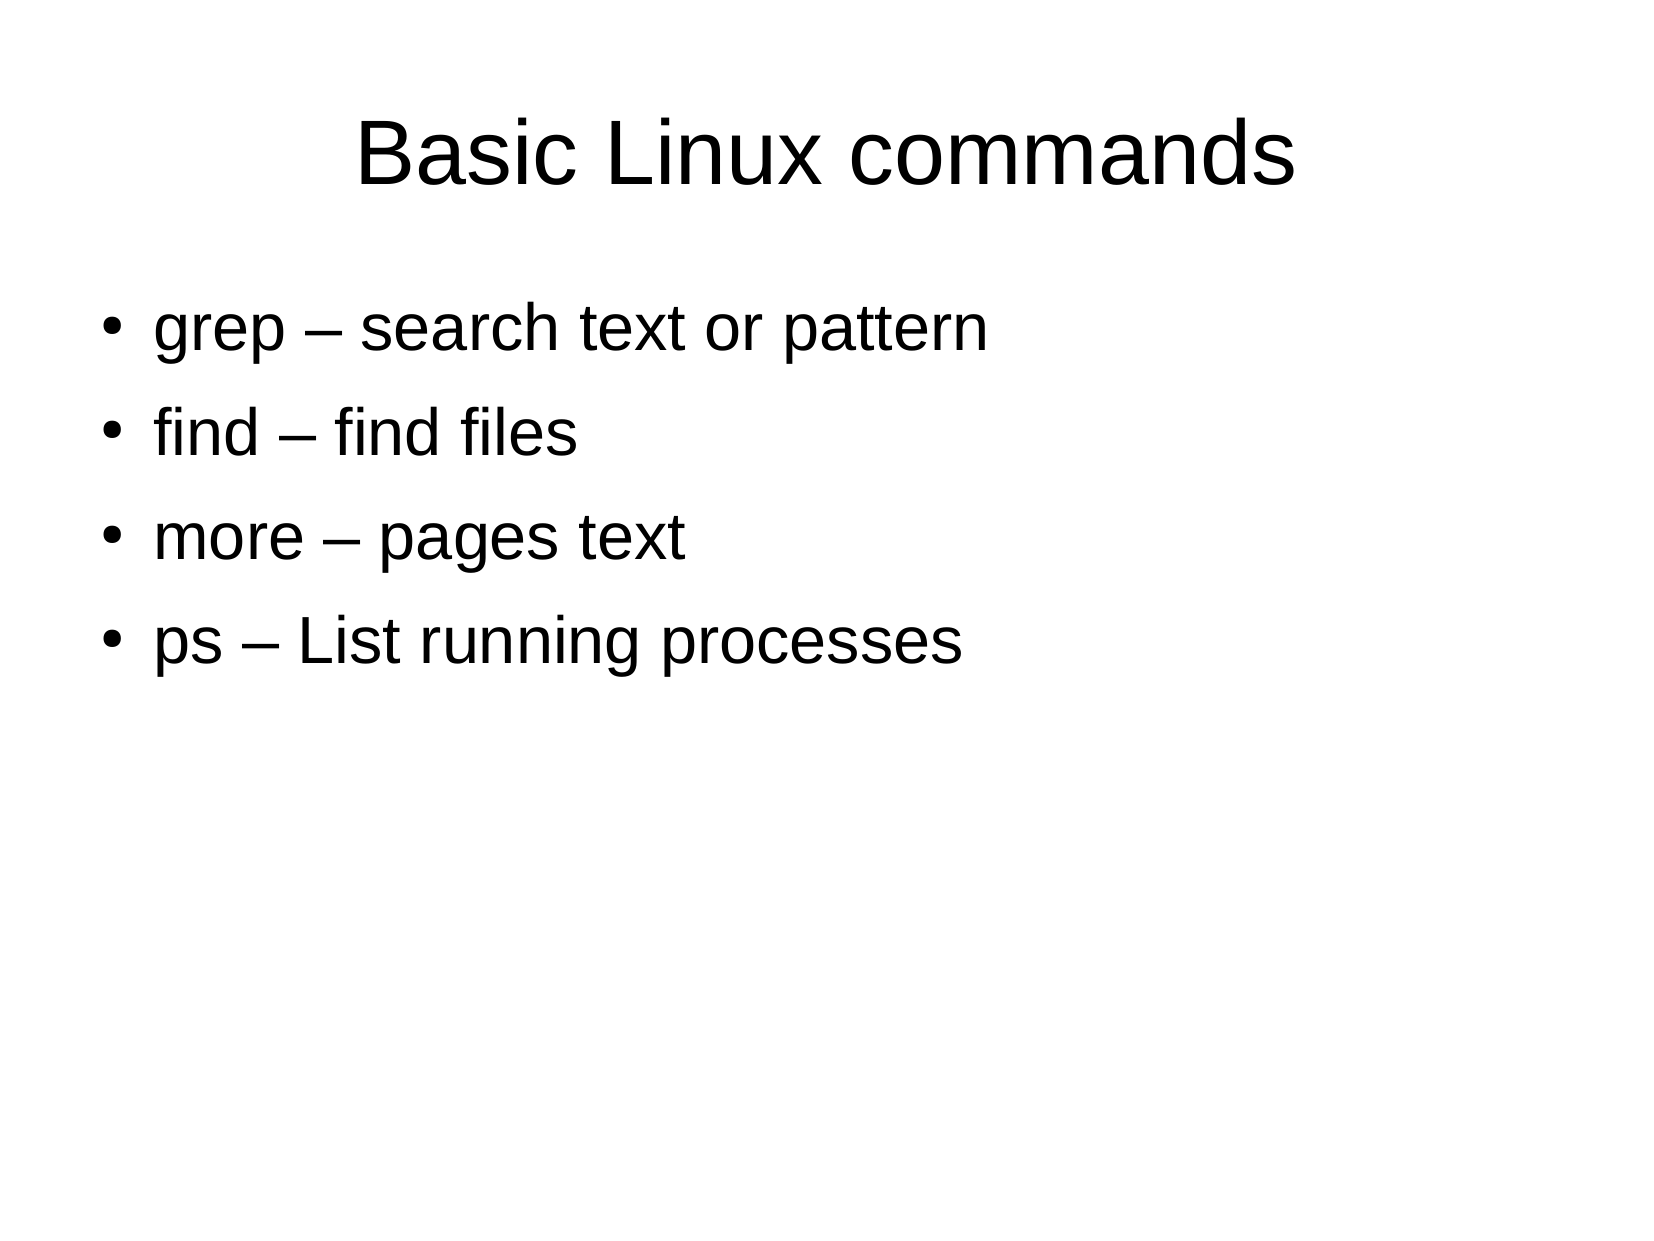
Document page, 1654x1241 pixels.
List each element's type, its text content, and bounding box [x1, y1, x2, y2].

list grep – search text or pattern find – find files more – pages text ps – List running processes [82, 290, 1571, 1010]
title Basic Linux commands [82, 49, 1571, 257]
